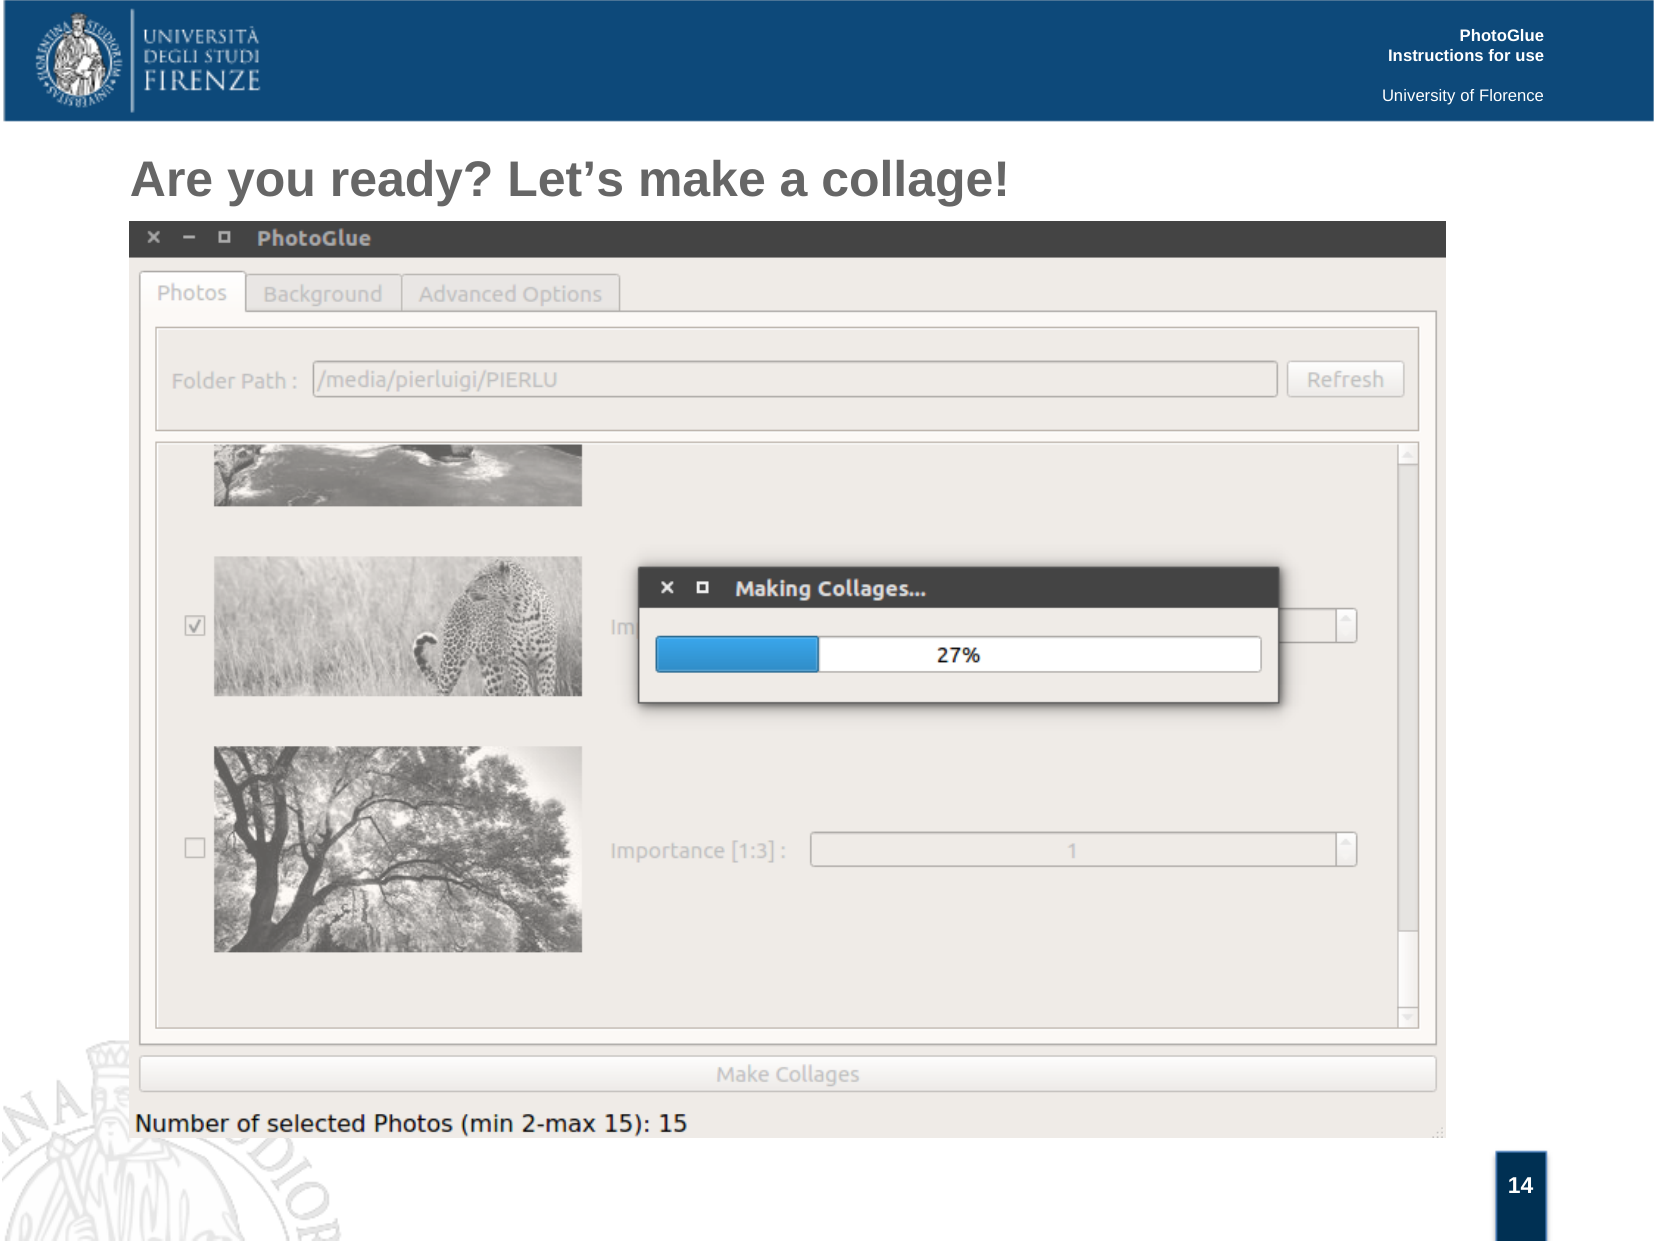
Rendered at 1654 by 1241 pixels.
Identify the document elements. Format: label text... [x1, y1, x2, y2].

picture [2, 0, 1654, 1241]
text_box 14 [1505, 1160, 1536, 1208]
text_box PhotoGlue Instructions for use University of Florence [685, 24, 1548, 102]
text_box Are you ready? Let’s make a collage! [129, 101, 1035, 221]
